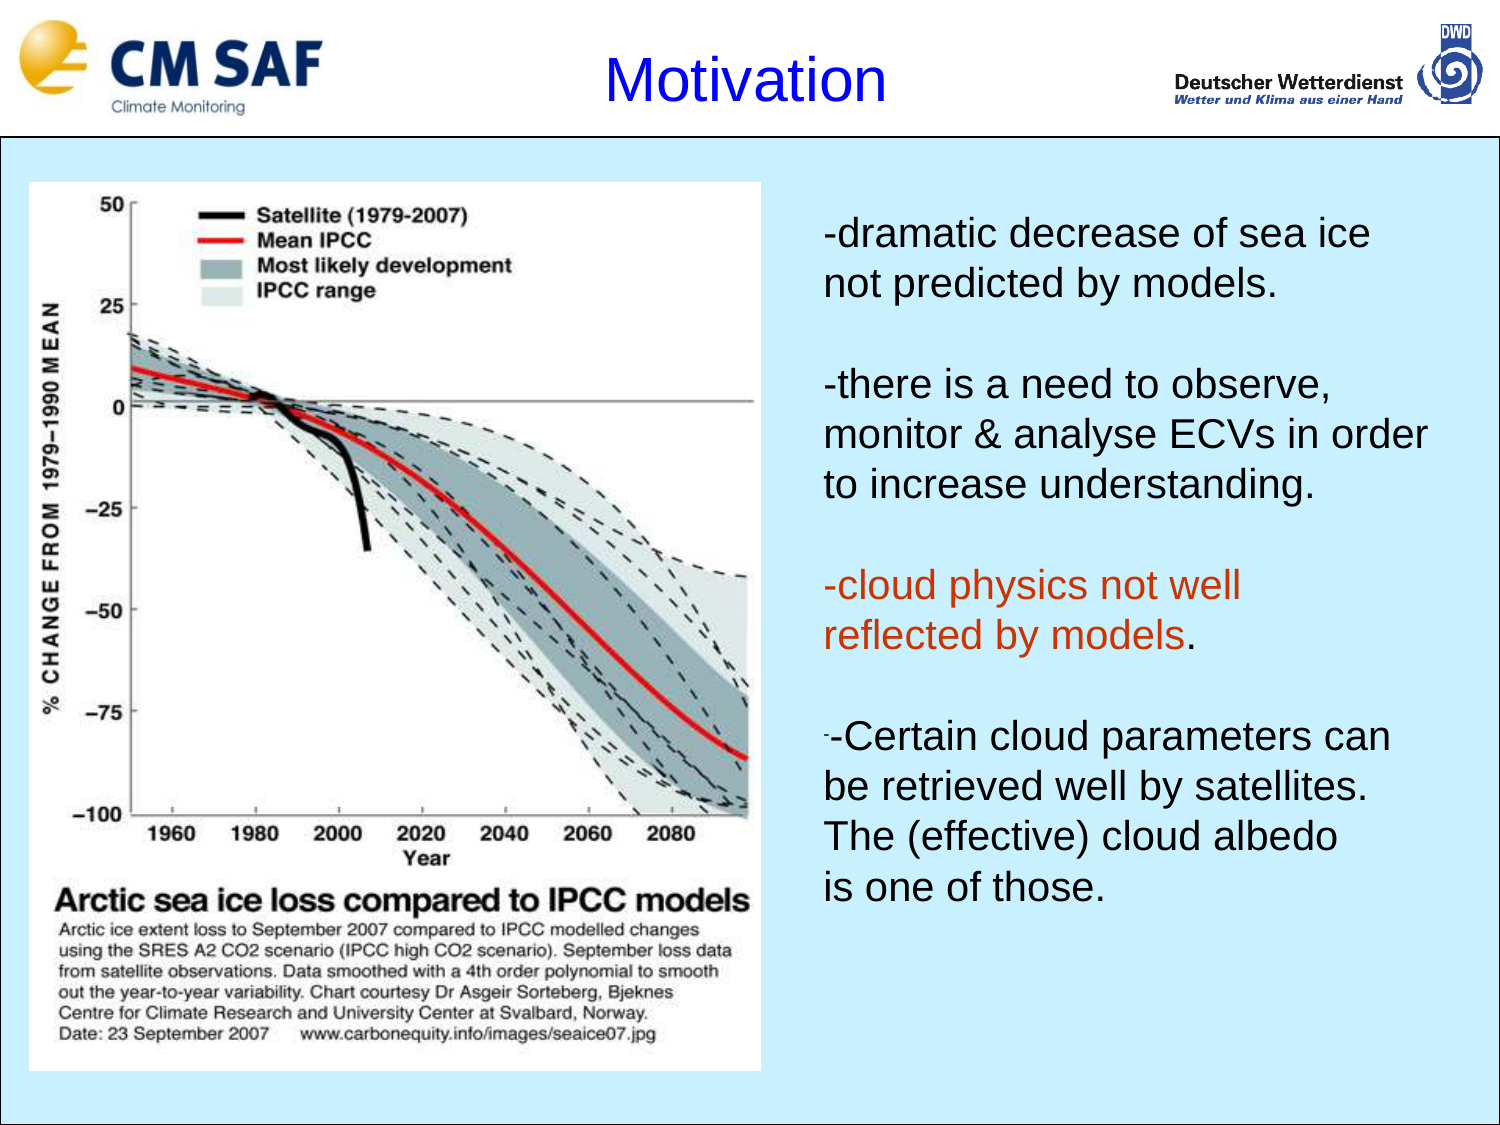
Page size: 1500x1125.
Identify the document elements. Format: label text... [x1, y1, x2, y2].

picture [29, 182, 761, 1071]
text_box Motivation [310, 49, 1307, 128]
picture [17, 19, 325, 117]
text_box -dramatic decrease of sea ice not predicted by models. -there is a need to observe, monitor & analyse ECVs in order to increase understanding. -cloud physics not well reflected by models. -Certain cloud parameters can be retrieved well by satellites. The (effective) cloud albedo is one of those. [808, 198, 1445, 918]
picture [1175, 24, 1483, 104]
